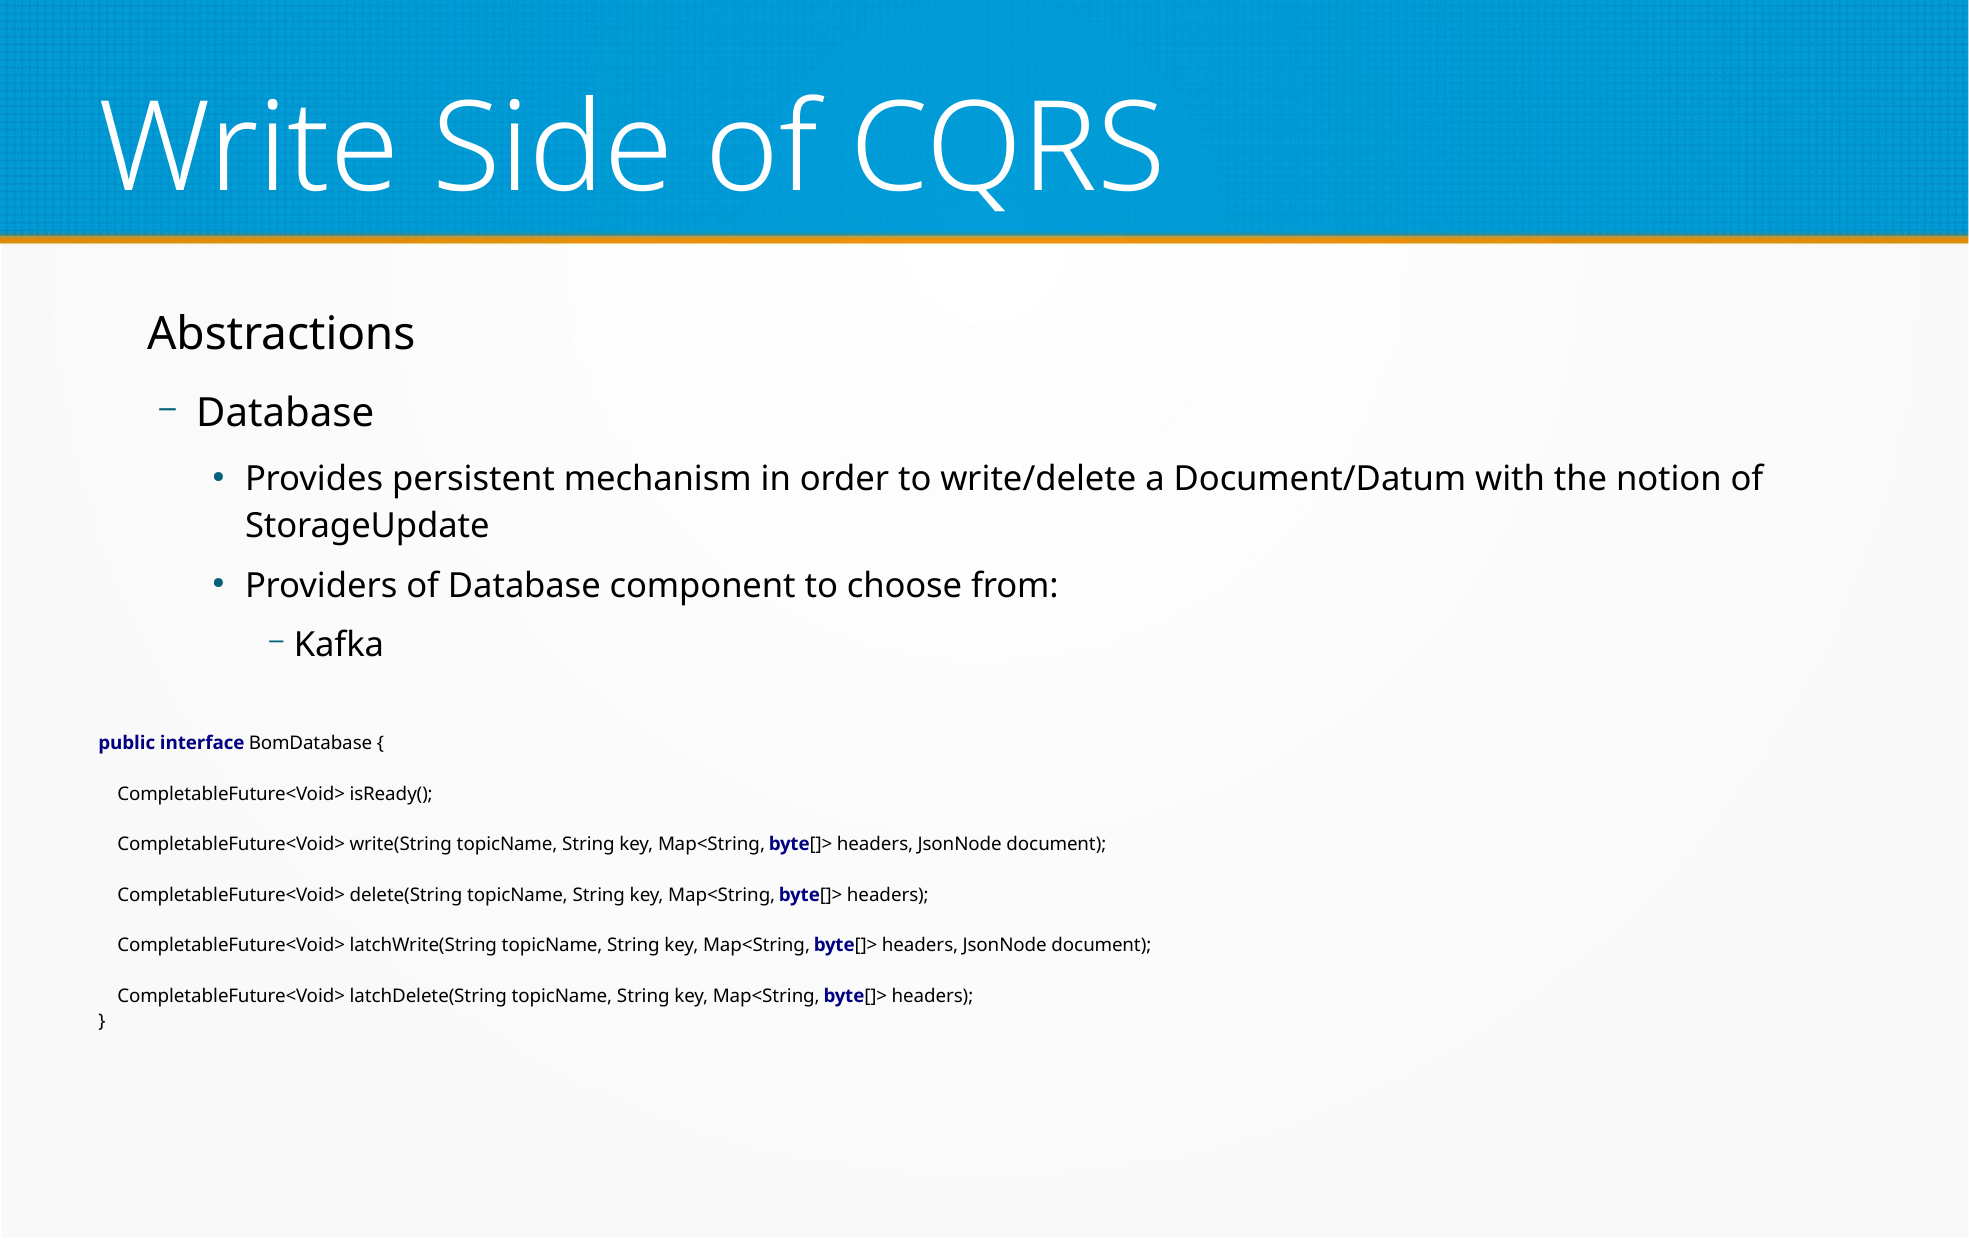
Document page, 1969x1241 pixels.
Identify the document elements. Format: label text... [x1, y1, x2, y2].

title Write Side of CQRS [98, 19, 1870, 227]
list Abstractions Database Provides persistent mechanism in order to write/delete a Document/Datum with the notion of StorageUpdate Providers of Database component to choose from: Kafka public interface BomDatabase { CompletableFuture<Void> isReady(); CompletableFuture<Void> write(String topicName, String key, Map<String, byte[]> headers, JsonNode document); CompletableFuture<Void> delete(String topicName, String key, Map<String, byte[]> headers); CompletableFuture<Void> latchWrite(String topicName, String key, Map<String, byte[]> headers, JsonNode document); CompletableFuture<Void> latchDelete(String topicName, String key, Map<String, byte[]> headers); } [98, 300, 1861, 1066]
picture [0, 233, 1969, 1241]
